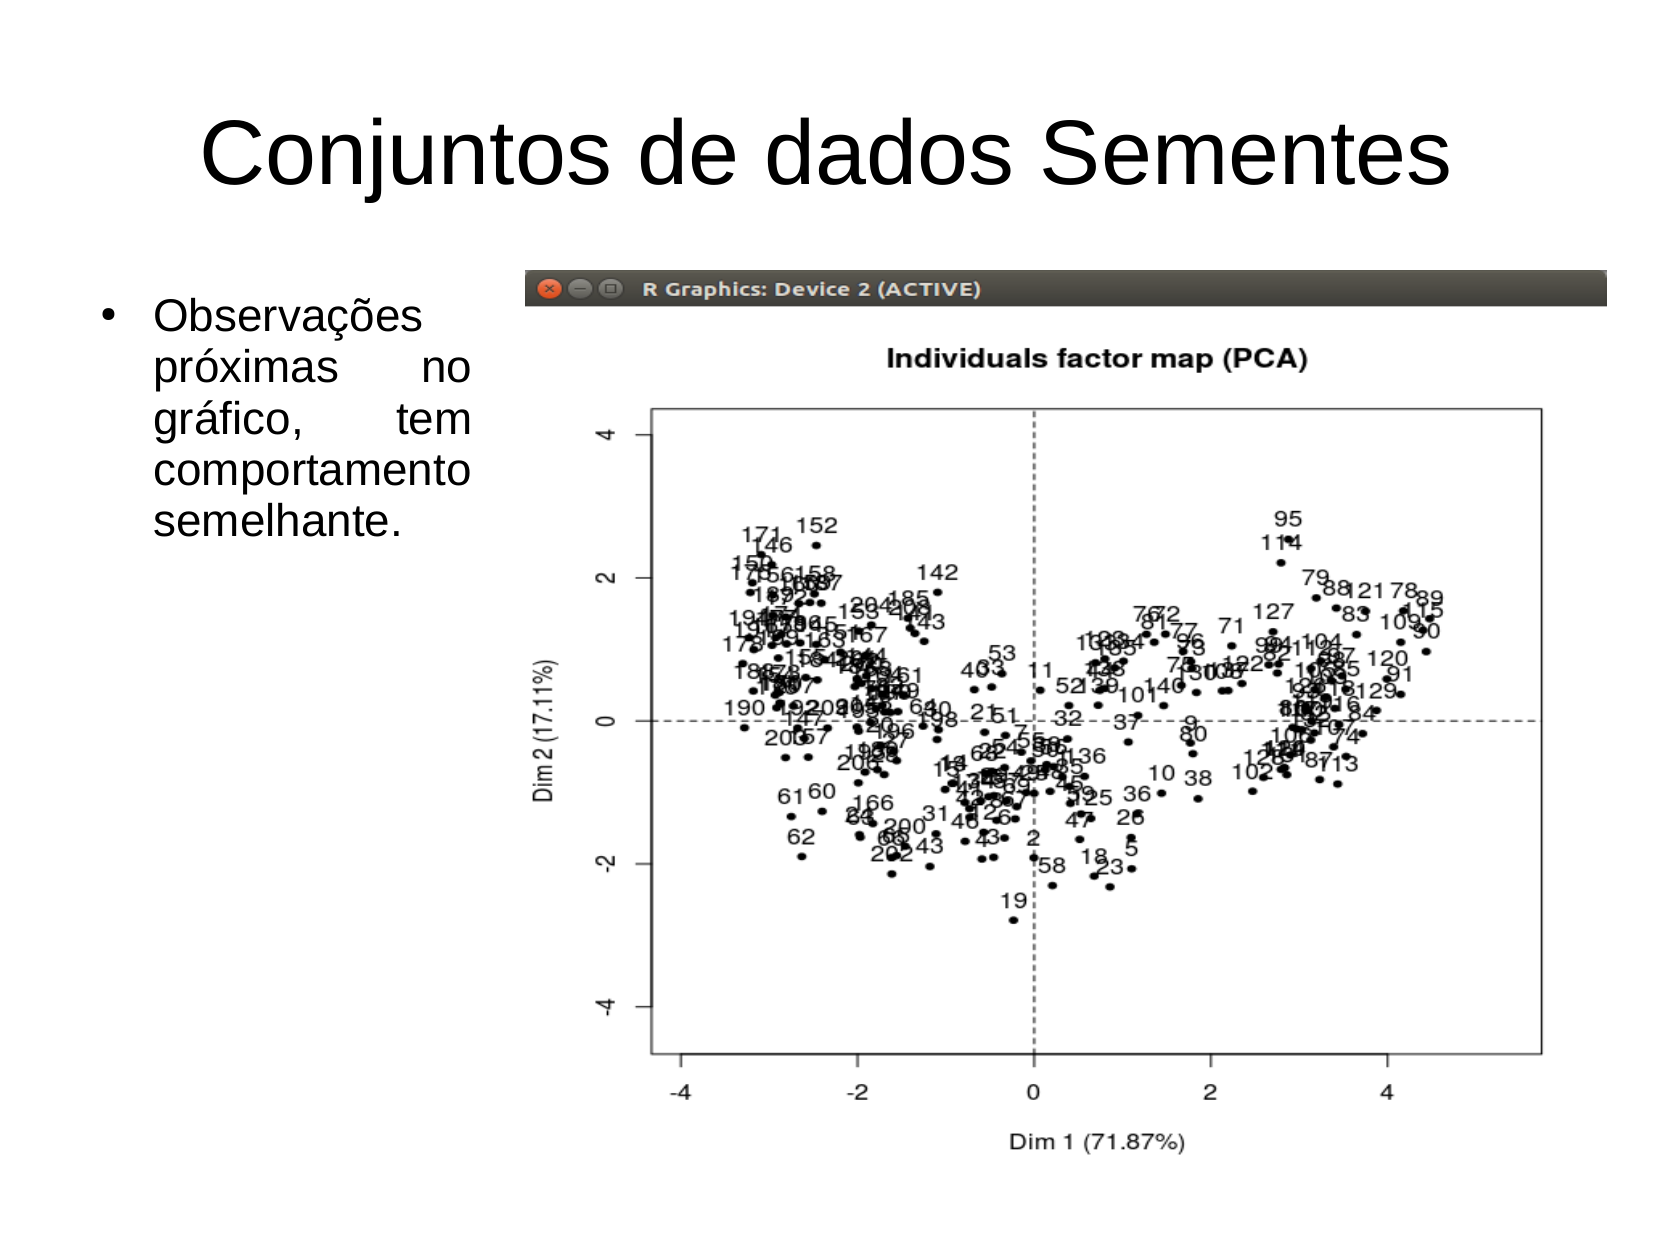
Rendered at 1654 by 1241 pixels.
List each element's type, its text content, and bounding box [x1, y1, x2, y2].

title Conjuntos de dados Sementes [82, 49, 1571, 257]
picture [525, 270, 1607, 1182]
list Observações próximas no gráfico, tem comportamento semelhante. [82, 290, 473, 1010]
